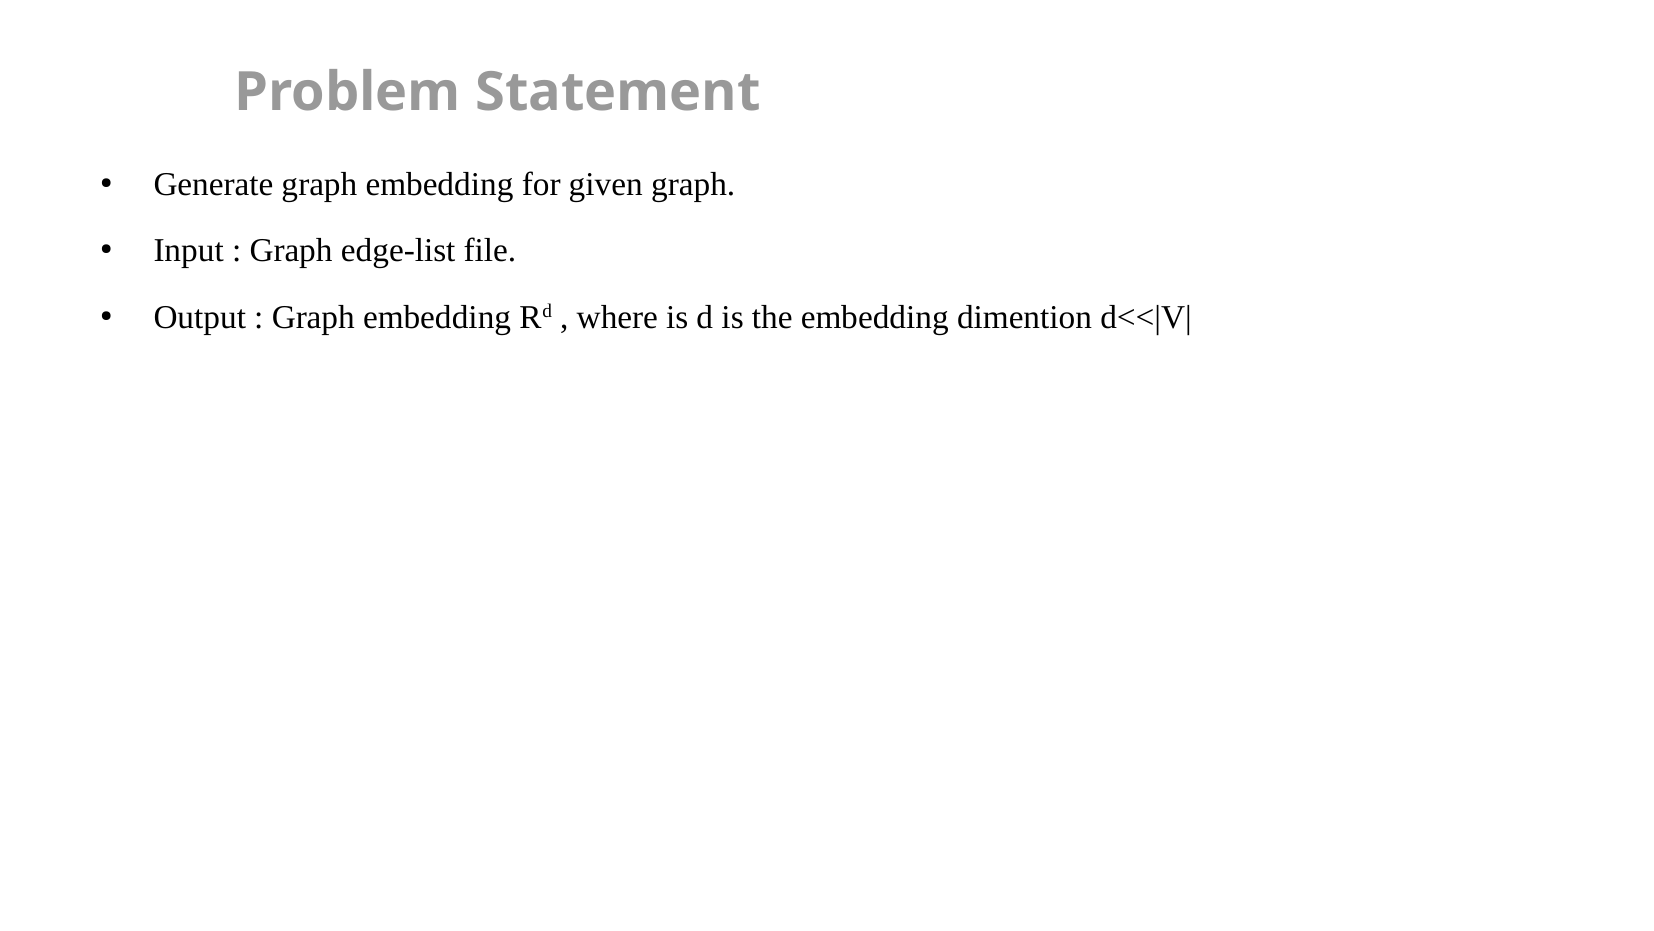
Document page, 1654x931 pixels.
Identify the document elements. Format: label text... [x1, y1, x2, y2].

list Generate graph embedding for given graph. Input : Graph edge-list file. Output : Graph embedding Rd , where is d is the embedding dimention d<<|V| [82, 165, 1571, 757]
title Problem Statement [82, 11, 1571, 165]
